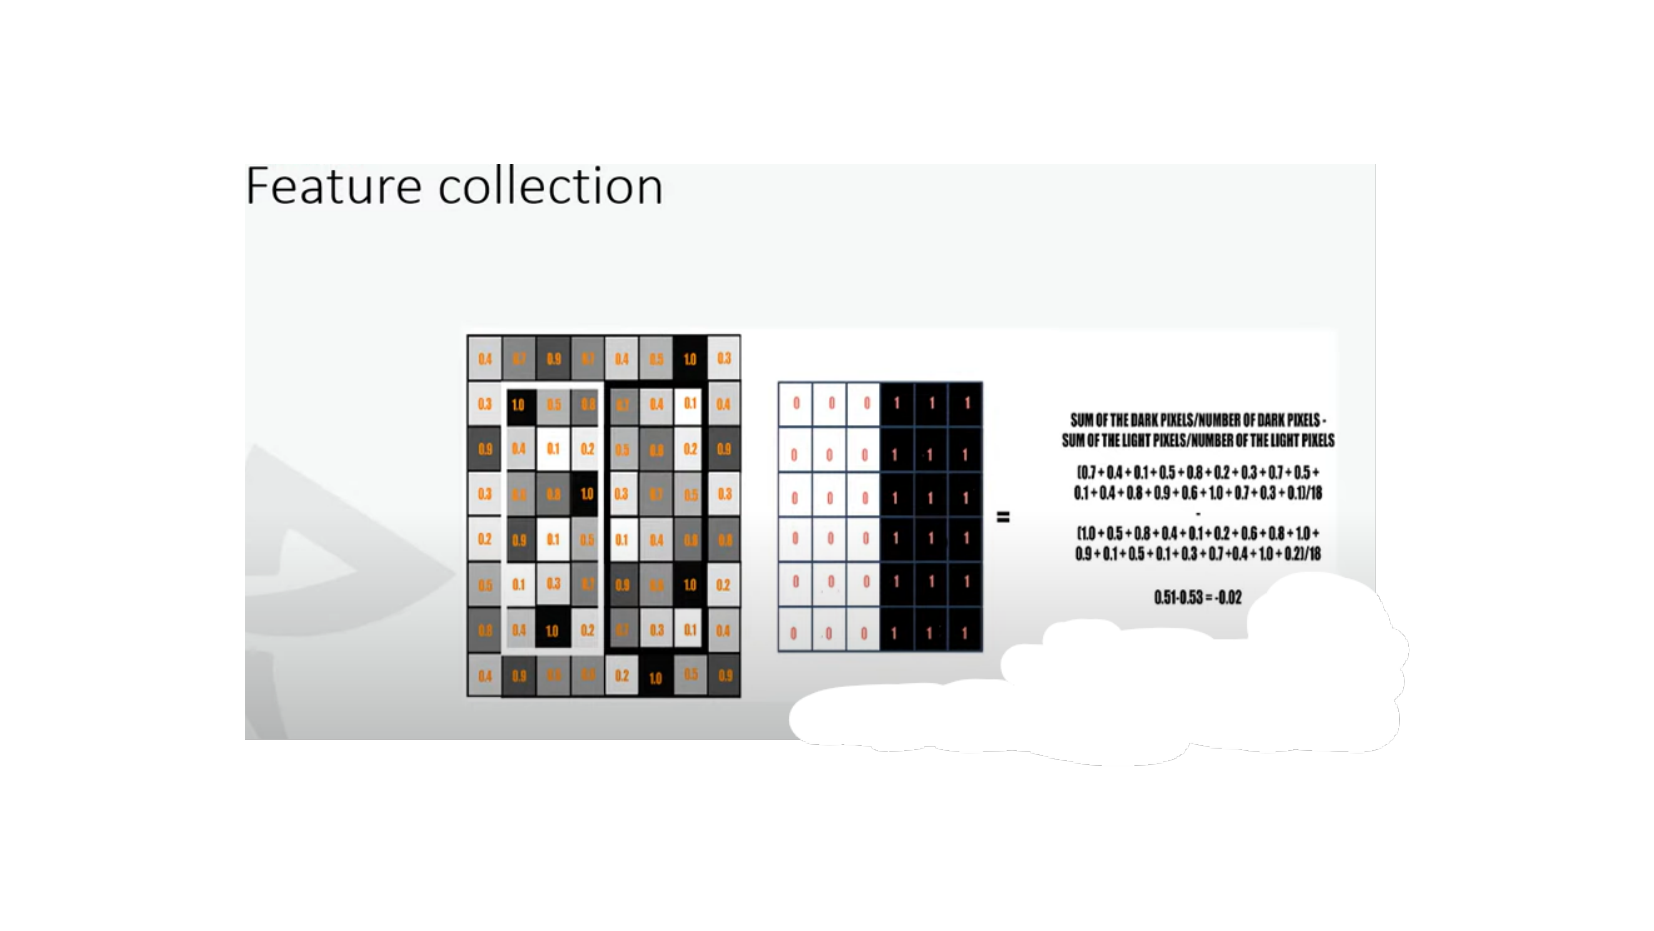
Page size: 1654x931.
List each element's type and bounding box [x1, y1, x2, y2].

picture [245, 164, 1411, 767]
